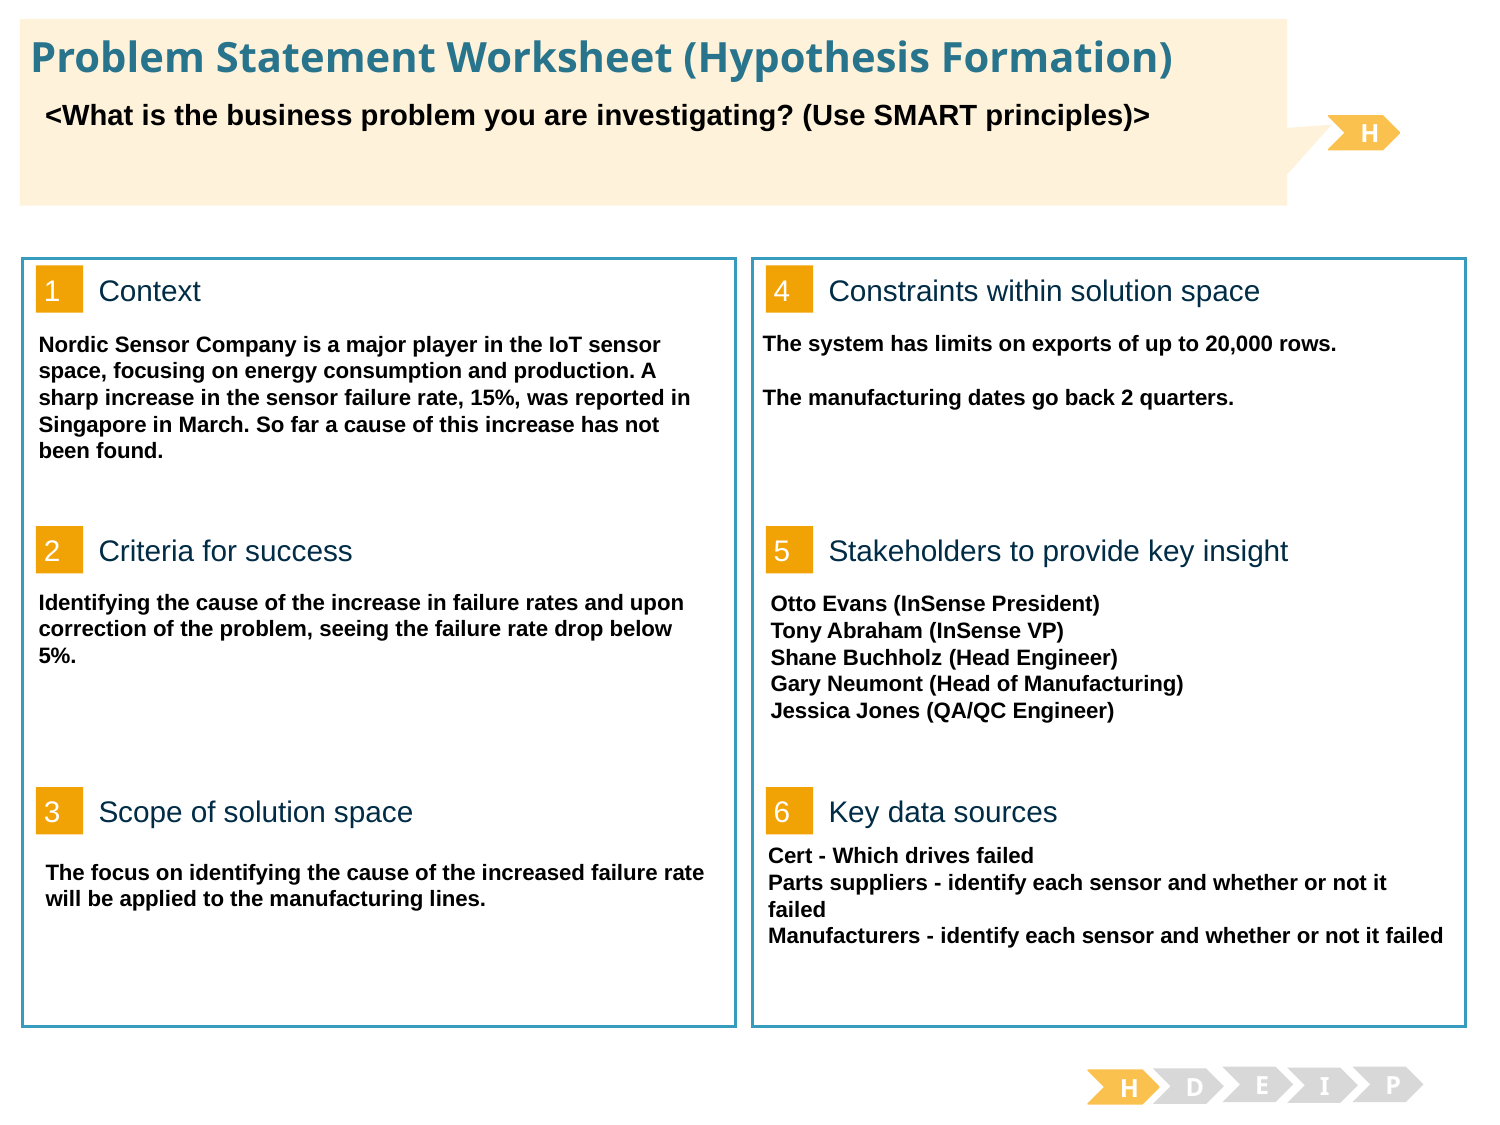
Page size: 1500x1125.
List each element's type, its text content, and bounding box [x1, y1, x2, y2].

text_box E [1222, 1066, 1294, 1103]
text_box 5 [765, 526, 814, 574]
text_box Scope of solution space [98, 812, 689, 829]
text_box 3 [35, 812, 84, 835]
text_box Context [98, 270, 689, 308]
text_box 1 [35, 265, 84, 313]
text_box P [1352, 1066, 1424, 1103]
text_box D [1152, 1068, 1224, 1104]
text_box Otto Evans (InSense President) Tony Abraham (InSense VP) Shane Buchholz (Head Engineer) Gary Neumont (Head of Manufacturing) Jessica Jones (QA/QC Engineer) [755, 581, 1466, 760]
text_box H [1088, 1070, 1159, 1104]
text_box Criteria for success [98, 531, 689, 569]
text_box I [1287, 1067, 1358, 1103]
text_box <What is the business problem you are investigating? (Use SMART principles)> [30, 88, 1439, 170]
text_box Key data sources [828, 792, 1419, 830]
text_box The system has limits on exports of up to 20,000 rows. The manufacturing dates go back 2 quarters. [747, 322, 1458, 500]
title Problem Statement Worksheet (Hypothesis Formation) [30, 31, 1473, 82]
text_box Constraints within solution space [828, 270, 1419, 308]
text_box Identifying the cause of the increase in failure rates and upon correction of the problem, seeing the failure rate drop below 5%. [23, 580, 733, 812]
text_box 4 [765, 265, 814, 313]
text_box [752, 258, 1466, 1027]
text_box 2 [35, 527, 84, 574]
text_box Cert - Which drives failed Parts suppliers - identify each sensor and whether or not it failed Manufacturers - identify each sensor and whether or not it failed [753, 834, 1463, 1012]
text_box Stakeholders to provide key insight [828, 531, 1419, 569]
text_box Nordic Sensor Company is a major player in the IoT sensor space, focusing on energy consumption and production. A sharp increase in the sensor failure rate, 15%, was reported in Singapore in March. So far a cause of this increase has not been found. [23, 322, 733, 527]
text_box [22, 258, 736, 1027]
text_box [19, 19, 1292, 206]
text_box 6 [765, 787, 814, 834]
text_box The focus on identifying the cause of the increased failure rate will be applied to the manufacturing lines. [30, 850, 740, 974]
